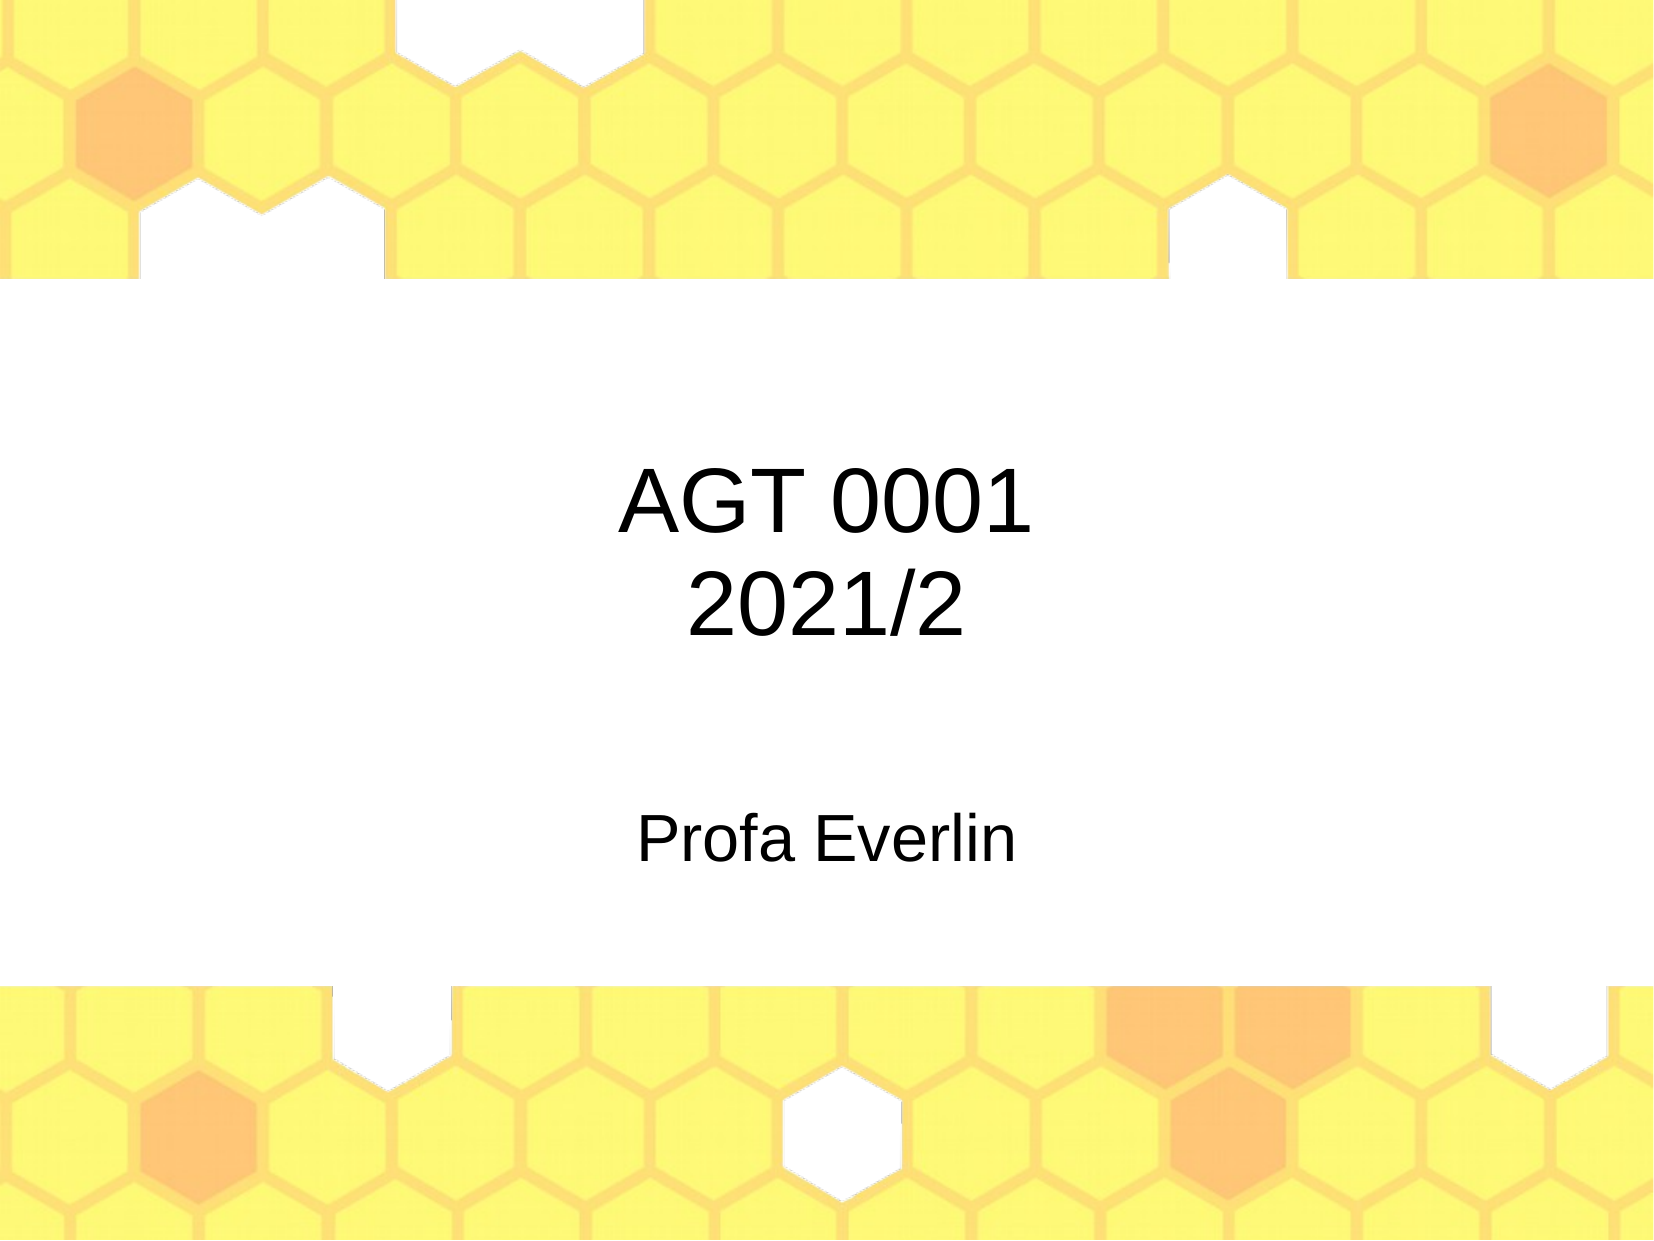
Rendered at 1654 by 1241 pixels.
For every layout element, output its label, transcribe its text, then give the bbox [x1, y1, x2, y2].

picture [0, 0, 1654, 279]
title AGT 0001 2021/2 [82, 418, 1571, 686]
subtitle Profa Everlin [82, 744, 1571, 934]
picture [0, 986, 1654, 1240]
